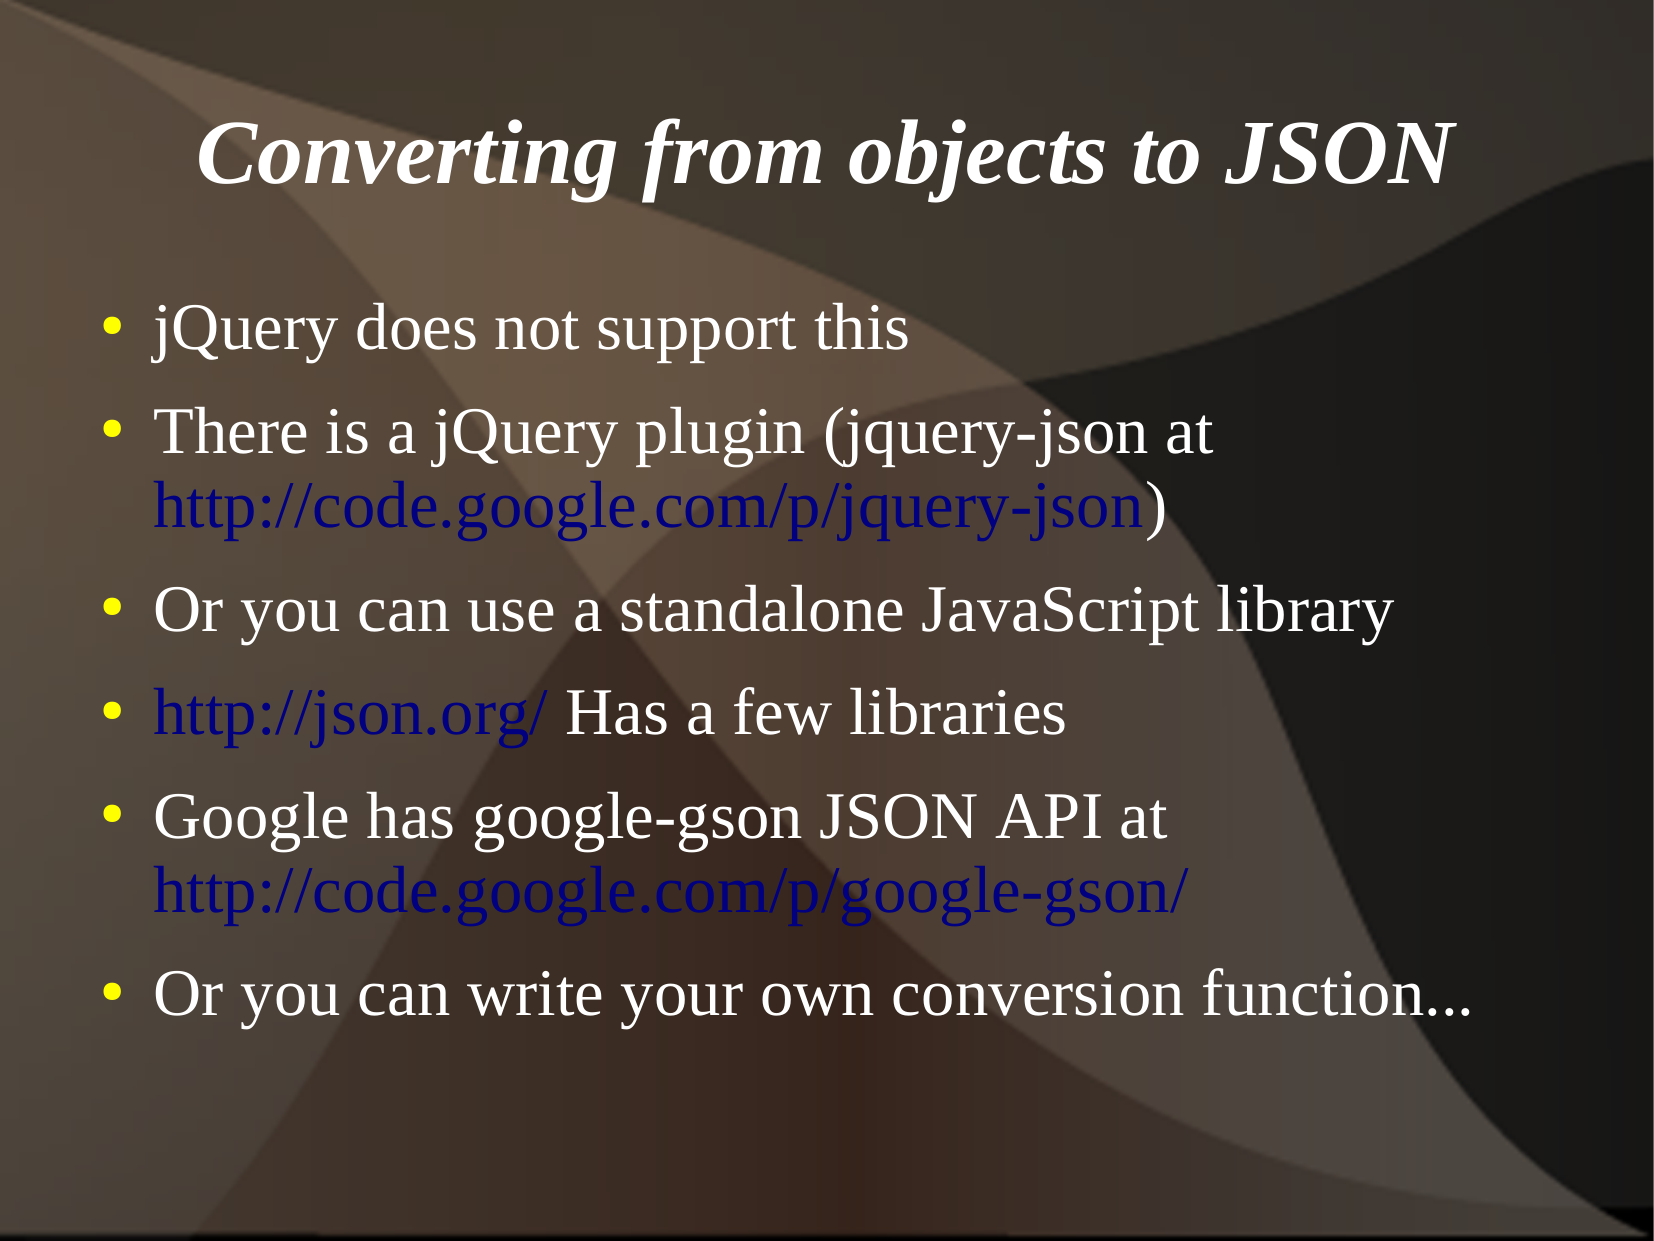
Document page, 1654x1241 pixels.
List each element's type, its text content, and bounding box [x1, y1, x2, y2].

picture [0, 0, 1654, 1241]
list jQuery does not support this There is a jQuery plugin (jquery-json at http://code.google.com/p/jquery-json) Or you can use a standalone JavaScript library http://json.org/ Has a few libraries Google has google-gson JSON API at http://code.google.com/p/google-gson/ Or you can write your own conversion function... [82, 290, 1571, 1094]
title Converting from objects to JSON [82, 56, 1571, 250]
